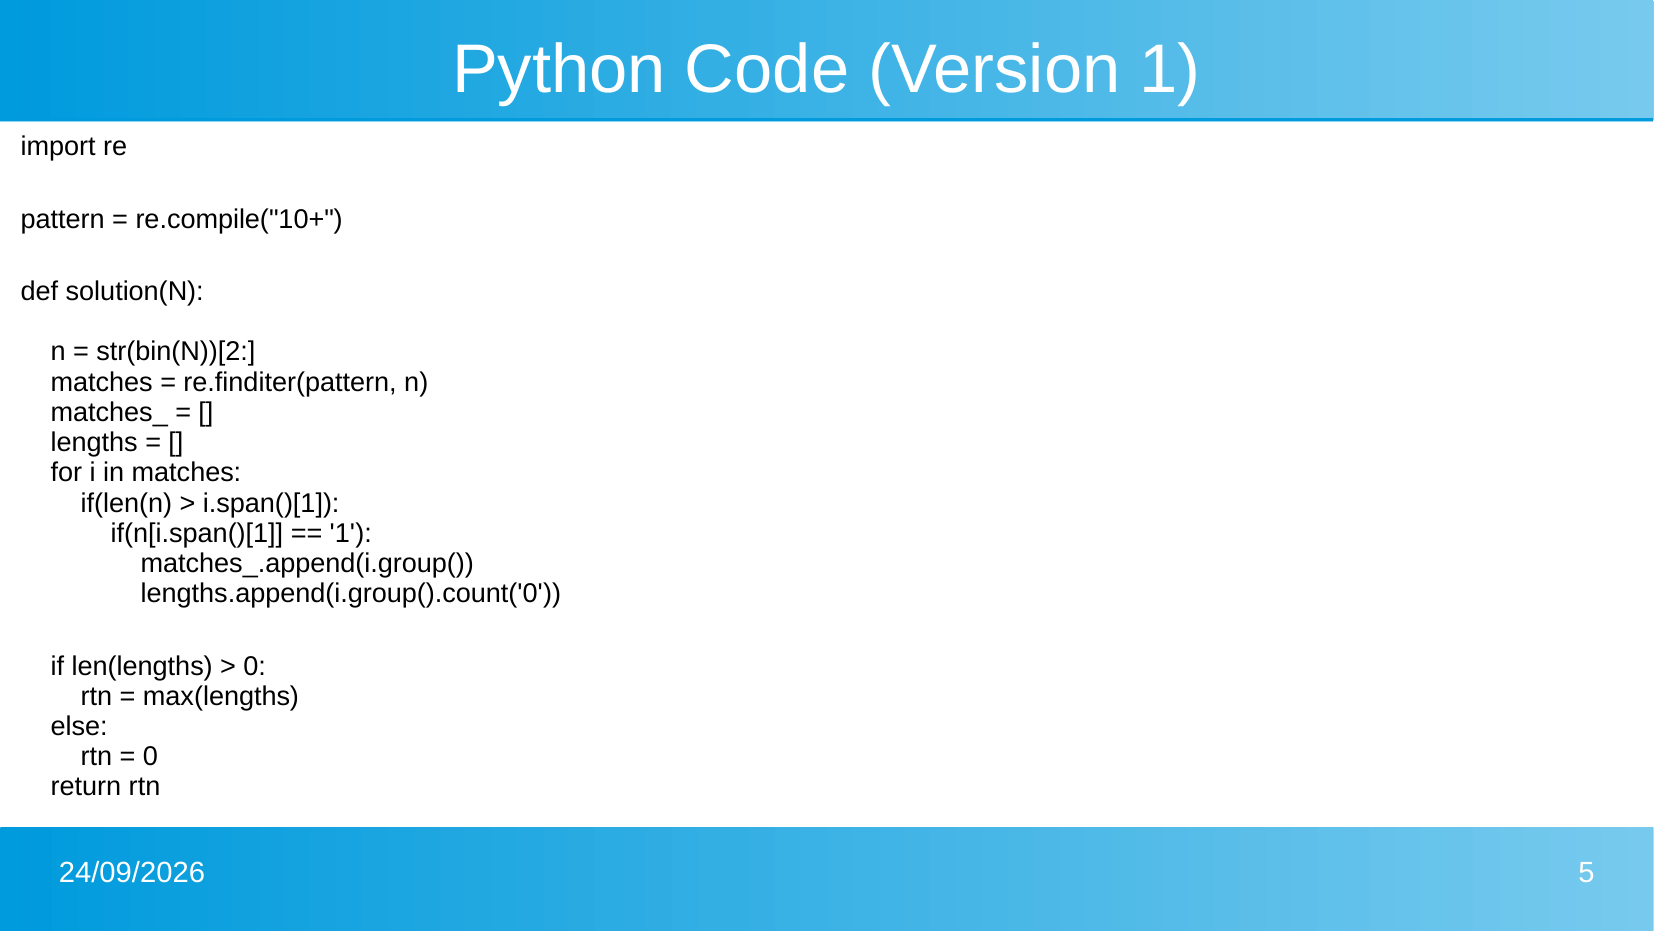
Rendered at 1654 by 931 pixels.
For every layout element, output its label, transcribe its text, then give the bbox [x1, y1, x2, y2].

title Python Code (Version 1) [59, 29, 1595, 108]
text_box import re pattern = re.compile("10+") def solution(N): n = str(bin(N))[2:] matches = re.finditer(pattern, n) matches_ = [] lengths = [] for i in matches: if(len(n) > i.span()[1]): if(n[i.span()[1]] == '1'): matches_.append(i.group()) lengths.append(i.group().count('0')) if len(lengths) > 0: rtn = max(lengths) else: rtn = 0 return rtn [5, 124, 1276, 840]
